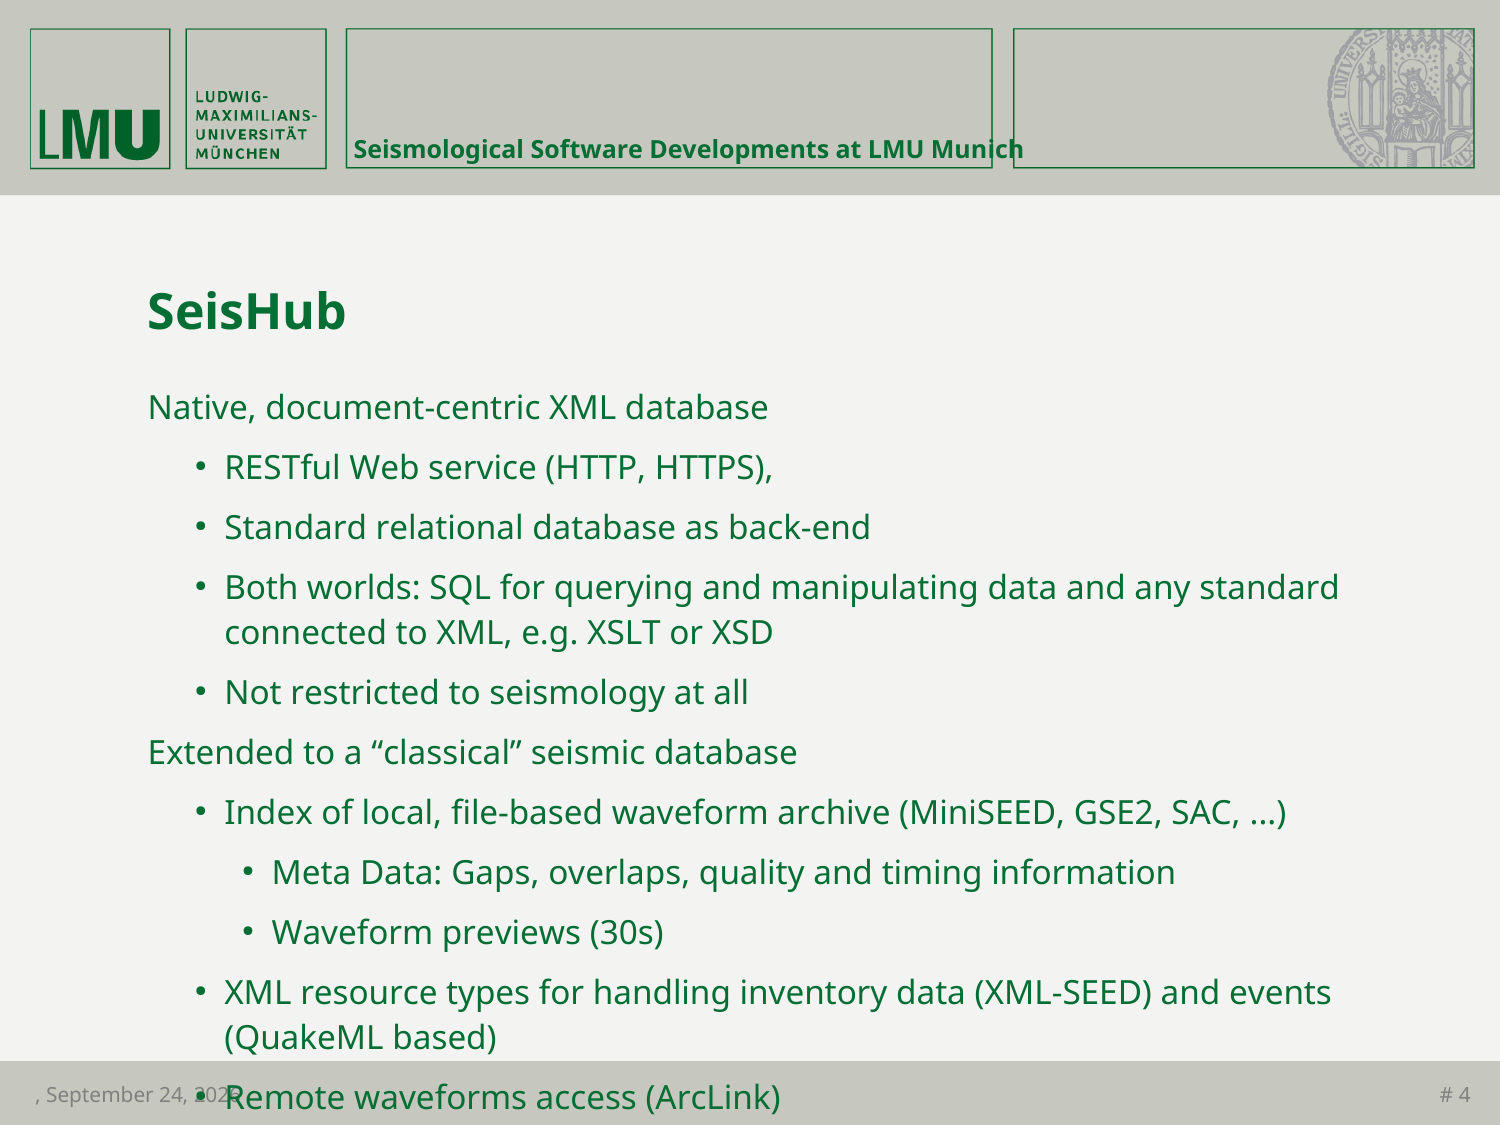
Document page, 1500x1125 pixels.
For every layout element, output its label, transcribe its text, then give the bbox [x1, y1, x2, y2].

picture [0, 0, 1500, 1125]
list Native, document-centric XML database RESTful Web service (HTTP, HTTPS), Standard relational database as back-end Both worlds: SQL for querying and manipulating data and any standard connected to XML, e.g. XSLT or XSD Not restricted to seismology at all Extended to a “classical” seismic database Index of local, file-based waveform archive (MiniSEED, GSE2, SAC, ...) Meta Data: Gaps, overlaps, quality and timing information Waveform previews (30s) XML resource types for handling inventory data (XML-SEED) and events (QuakeML based) Remote waveforms access (ArcLink) [147, 383, 1359, 1033]
title SeisHub [147, 265, 1359, 355]
